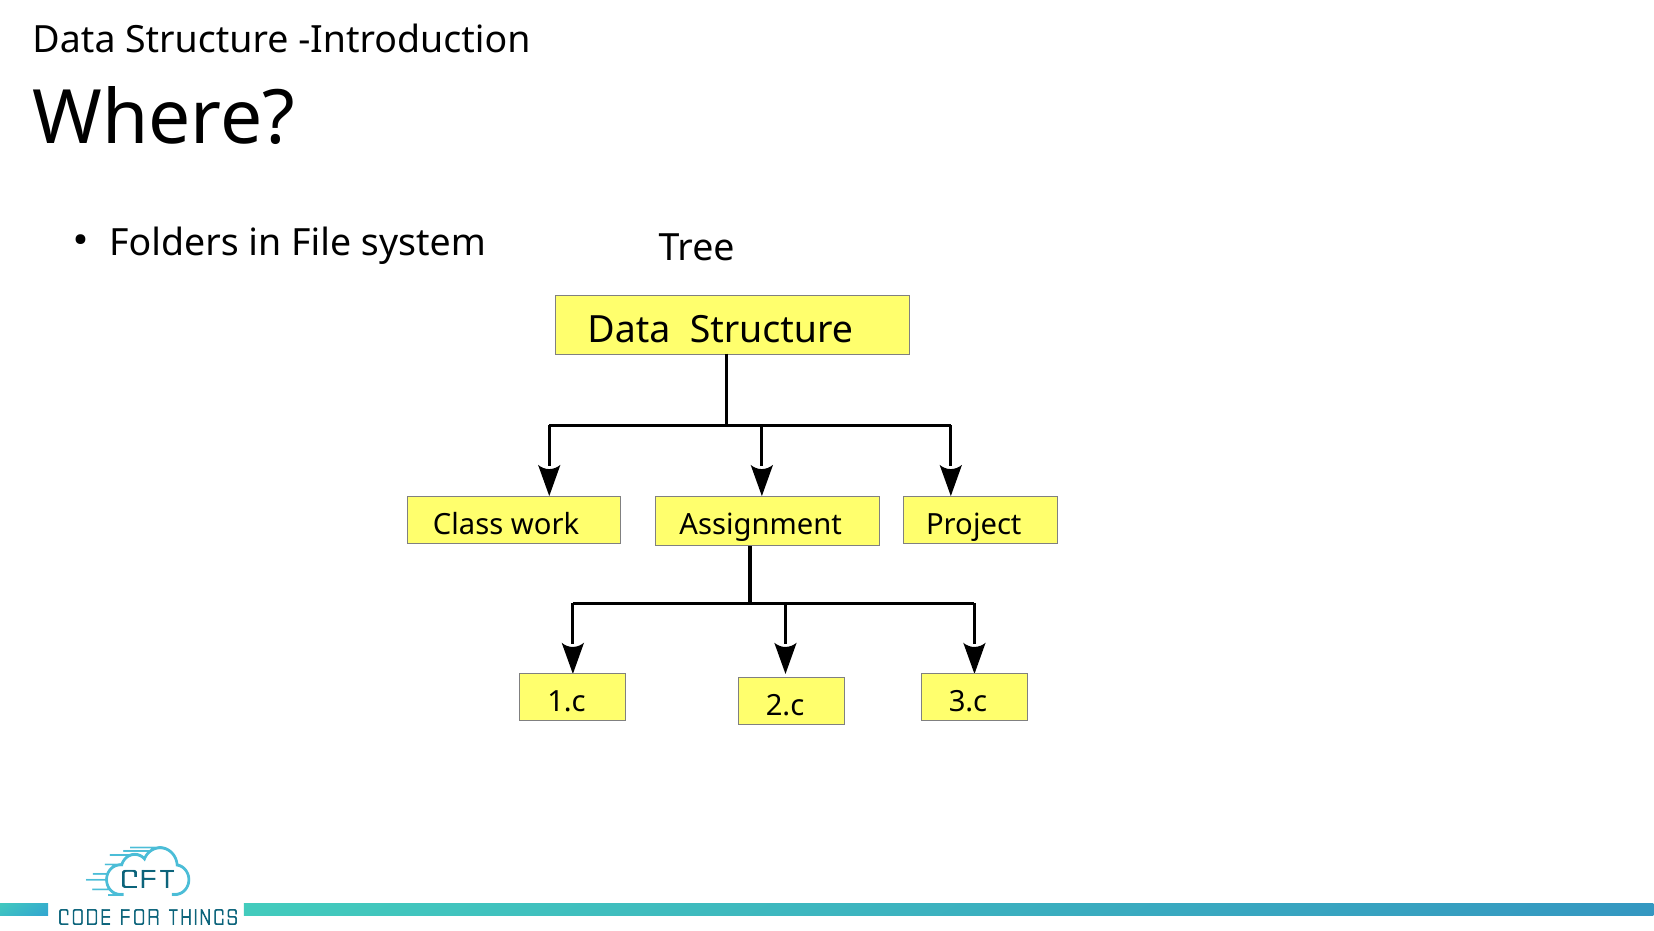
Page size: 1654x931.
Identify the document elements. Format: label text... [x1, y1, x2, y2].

text_box [519, 673, 525, 721]
text_box [903, 496, 911, 544]
text_box 3.c [926, 673, 1026, 723]
text_box 1.c [525, 673, 625, 723]
text_box [617, 496, 621, 544]
text_box [875, 496, 880, 546]
title Data Structure -Introduction Where? [32, 12, 1184, 166]
text_box Class work [418, 496, 617, 546]
text_box [738, 677, 743, 725]
text_box Data Structure [572, 295, 904, 354]
text_box [655, 496, 664, 546]
text_box 2.c [743, 677, 843, 727]
text_box [728, 295, 910, 355]
text_box Project [911, 496, 1055, 546]
text_box Assignment [664, 496, 875, 546]
text_box [555, 295, 725, 355]
text_box Folders in File system [59, 207, 544, 267]
picture [59, 846, 237, 925]
text_box Tree [608, 213, 774, 272]
text_box [407, 496, 418, 544]
text_box [921, 673, 926, 721]
